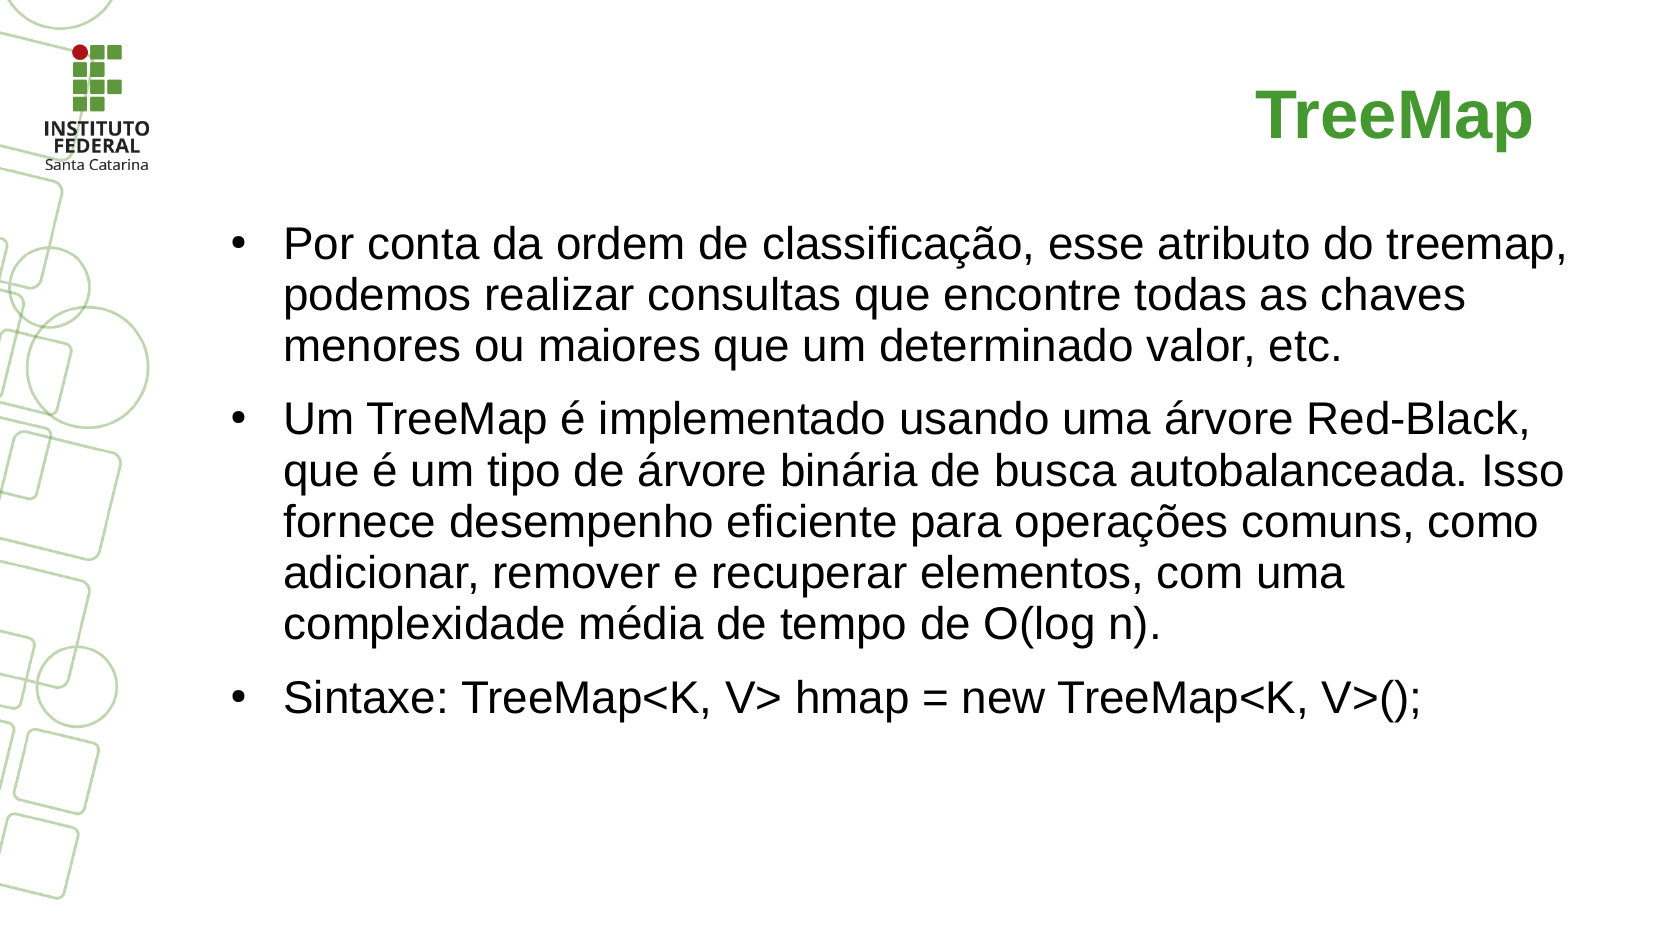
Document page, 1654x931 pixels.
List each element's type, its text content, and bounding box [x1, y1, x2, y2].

list Por conta da ordem de classificação, esse atributo do treemap, podemos realizar consultas que encontre todas as chaves menores ou maiores que um determinado valor, etc. Um TreeMap é implementado usando uma árvore Red-Black, que é um tipo de árvore binária de busca autobalanceada. Isso fornece desempenho eficiente para operações comuns, como adicionar, remover e recuperar elementos, com uma complexidade média de tempo de O(log n). Sintaxe: TreeMap<K, V> hmap = new TreeMap<K, V>(); [212, 217, 1571, 848]
title TreeMap [259, 37, 1571, 193]
picture [0, 0, 1317, 931]
